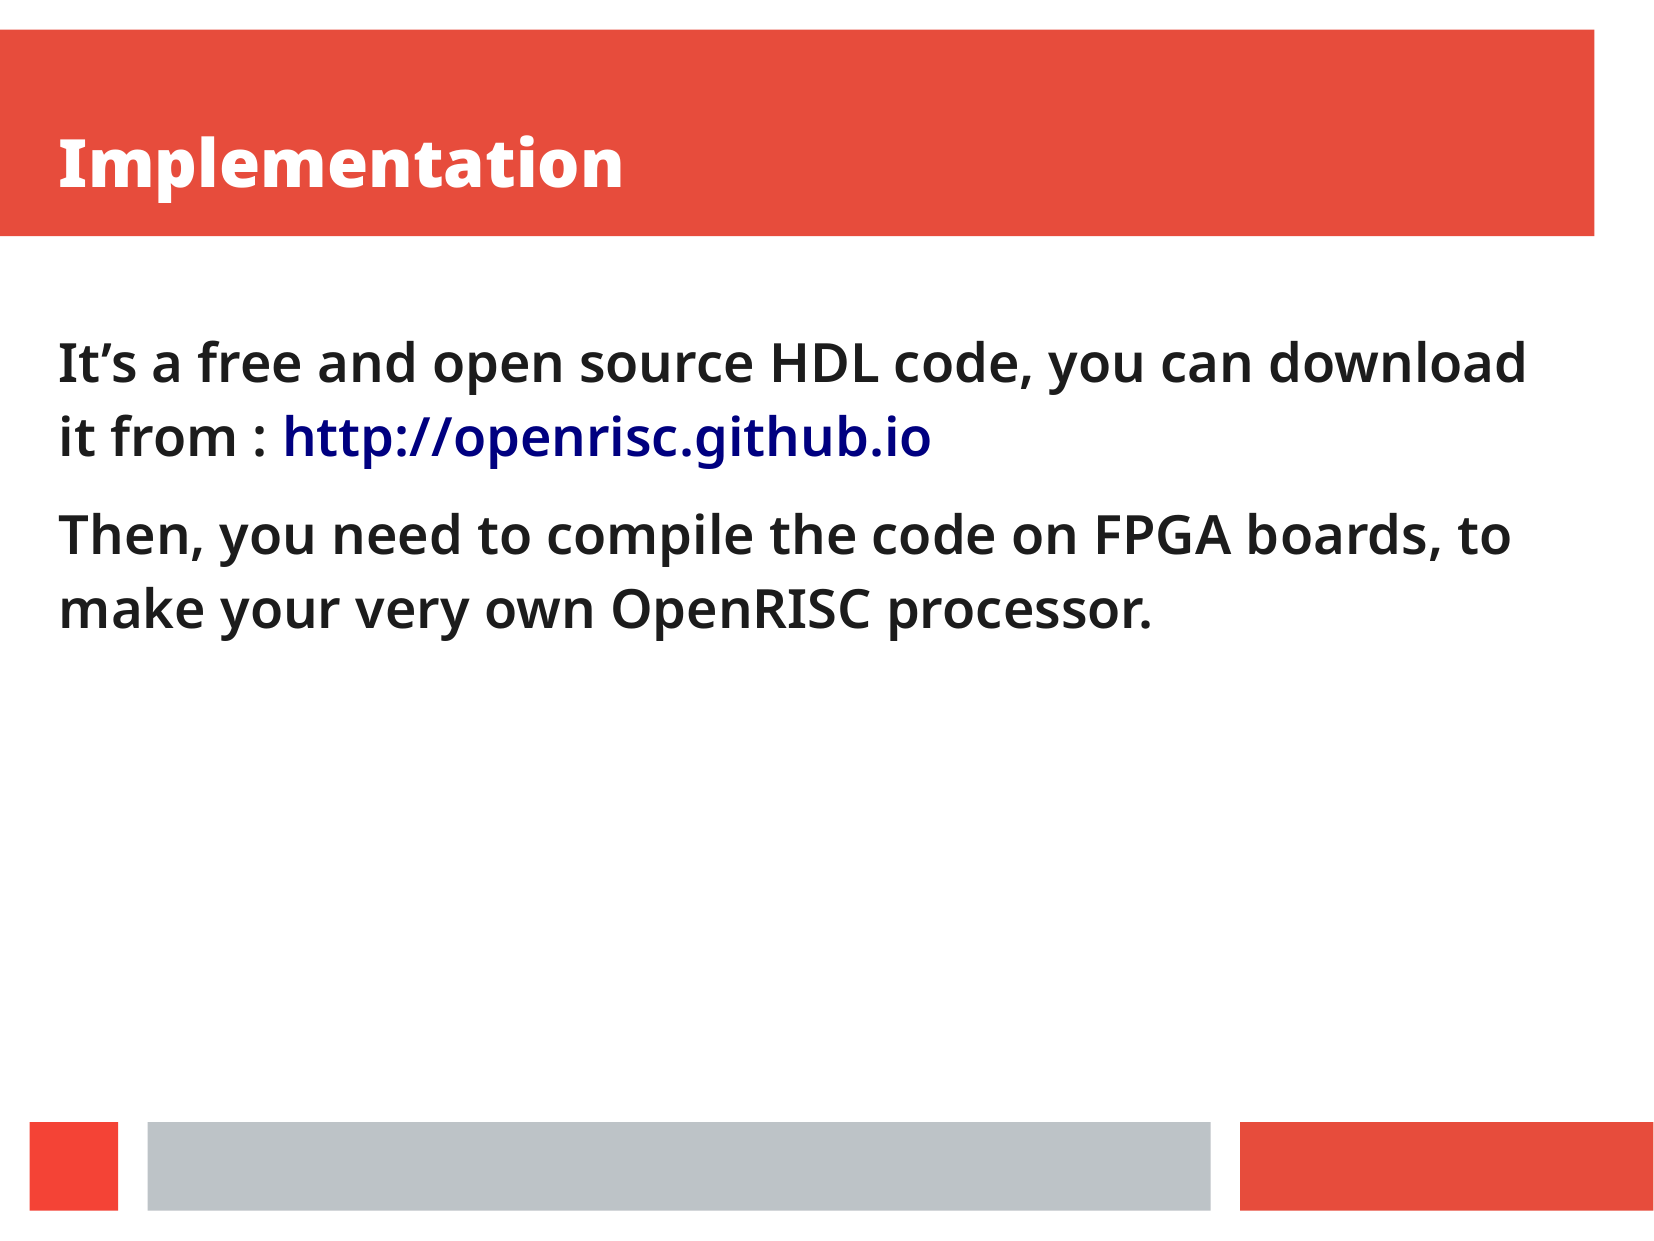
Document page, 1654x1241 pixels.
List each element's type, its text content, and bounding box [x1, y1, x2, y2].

title Implementation [59, 59, 1595, 207]
list It’s a free and open source HDL code, you can download it from : http://openrisc.github.io Then, you need to compile the code on FPGA boards, to make your very own OpenRISC processor. [59, 324, 1565, 1093]
